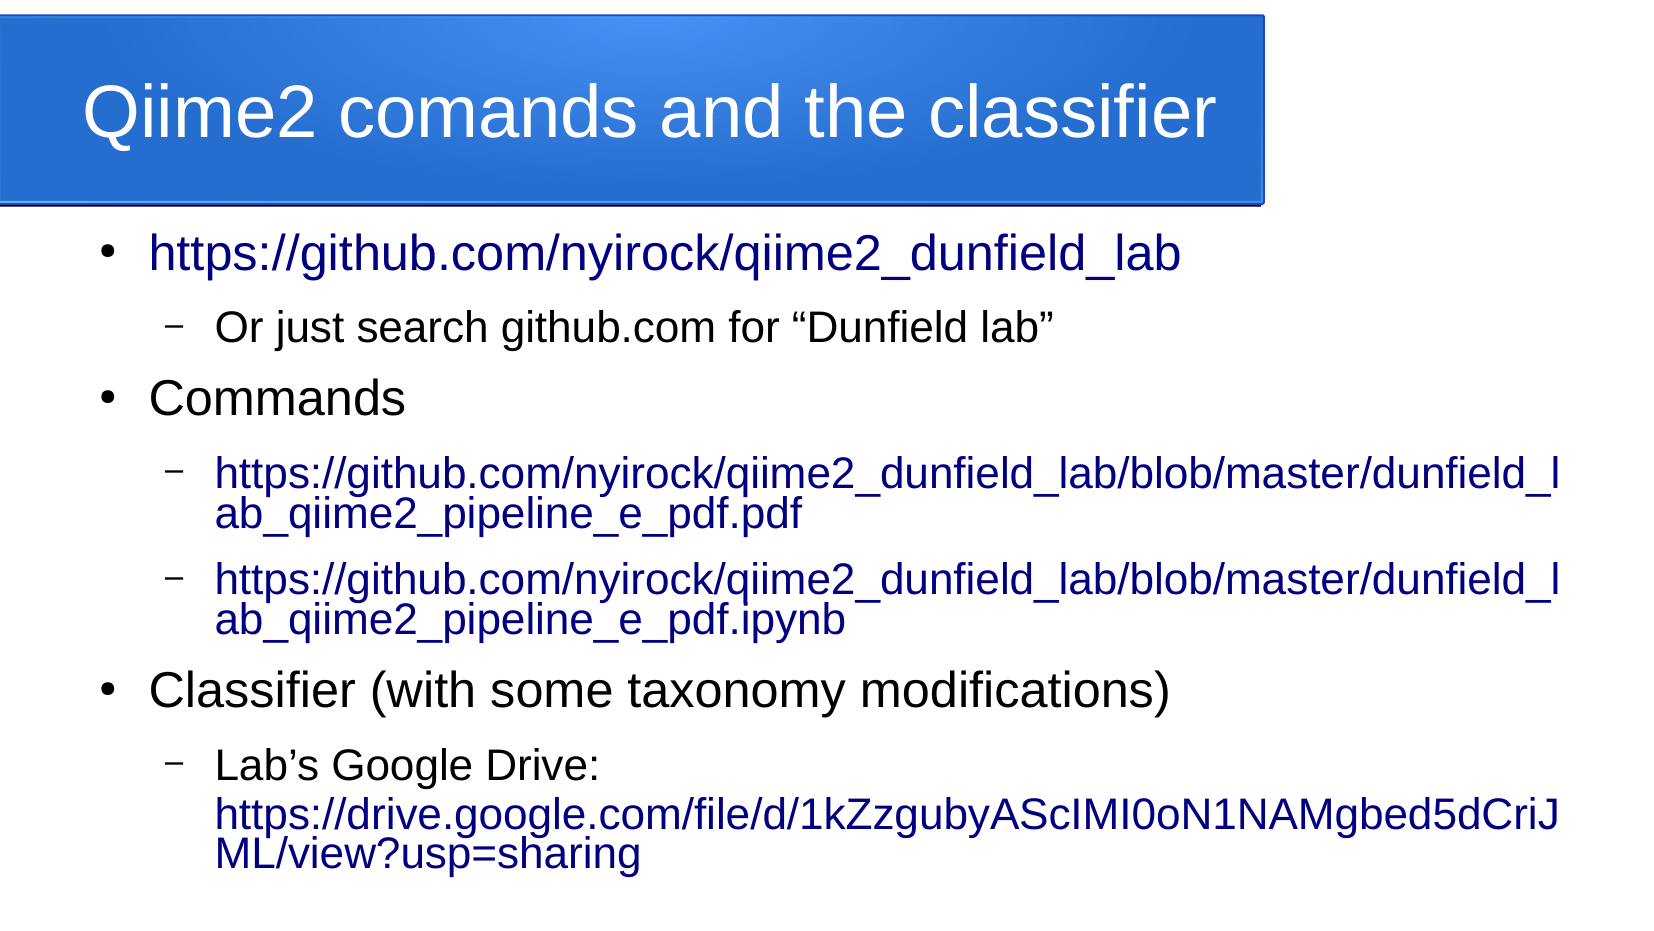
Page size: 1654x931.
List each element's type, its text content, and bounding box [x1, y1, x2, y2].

title Qiime2 comands and the classifier [82, 35, 1235, 189]
list https://github.com/nyirock/qiime2_dunfield_lab Or just search github.com for “Dunfield lab” Commands https://github.com/nyirock/qiime2_dunfield_lab/blob/master/dunfield_lab_qiime2_pipeline_e_pdf.pdf https://github.com/nyirock/qiime2_dunfield_lab/blob/master/dunfield_lab_qiime2_pipeline_e_pdf.ipynb Classifier (with some taxonomy modifications) Lab’s Google Drive: https://drive.google.com/file/d/1kZzgubyAScIMI0oN1NAMgbed5dCriJML/view?usp=sharing [82, 224, 1571, 764]
